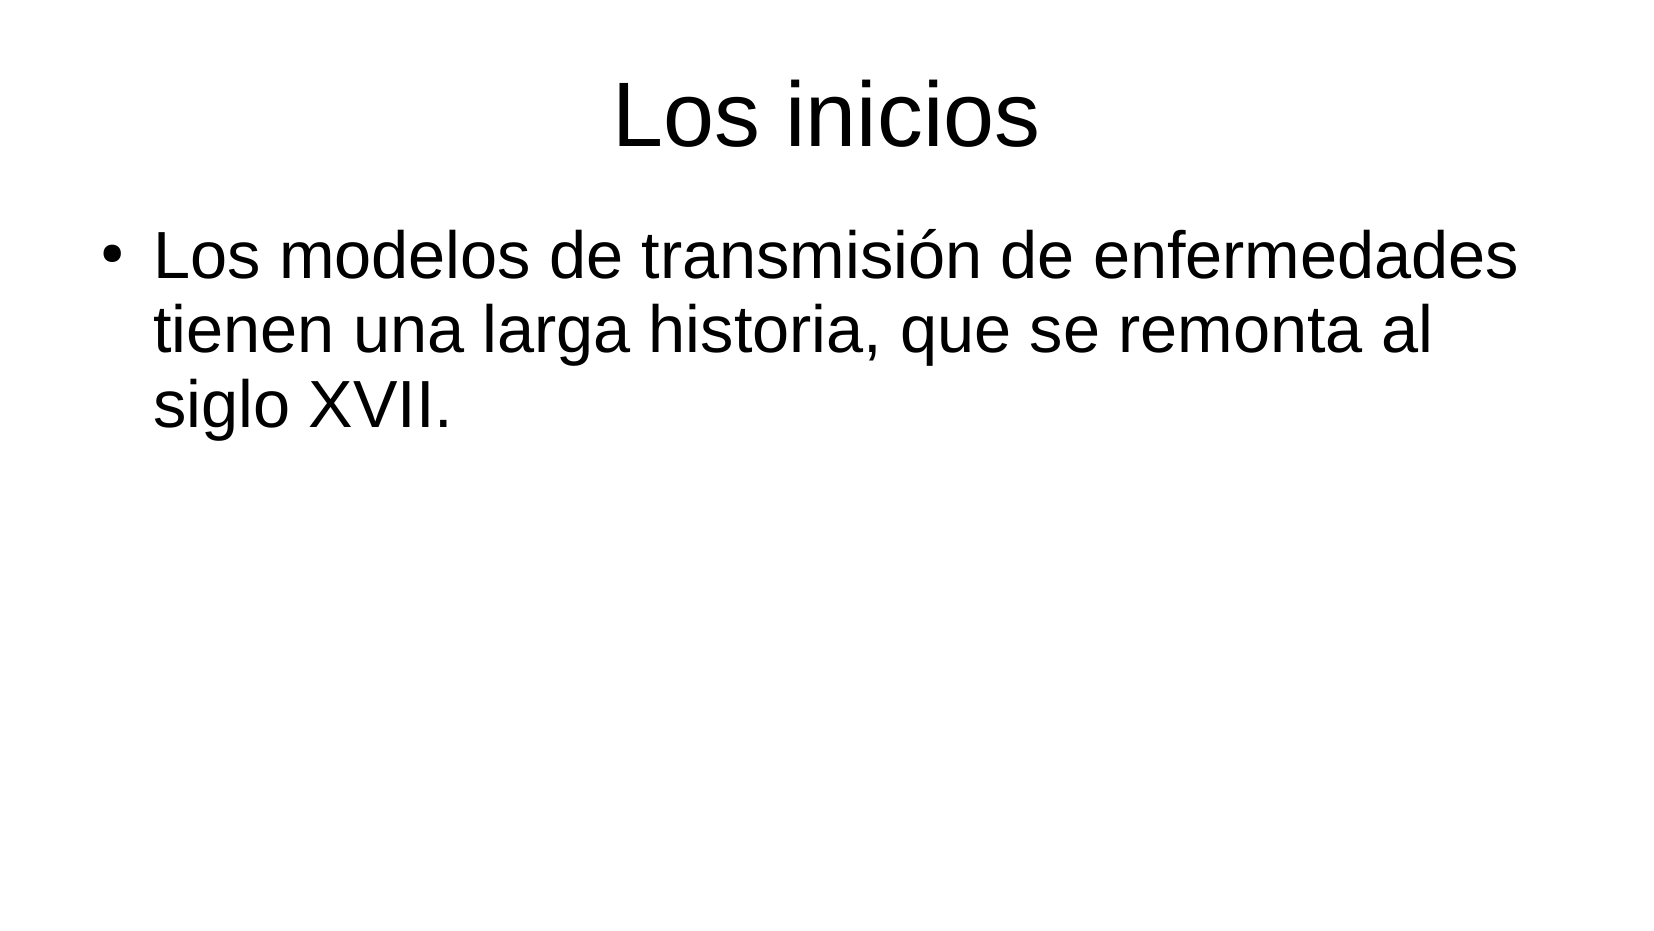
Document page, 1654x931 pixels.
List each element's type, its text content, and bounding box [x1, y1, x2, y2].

list Los modelos de transmisión de enfermedades tienen una larga historia, que se remonta al siglo XVII. [82, 217, 1571, 758]
title Los inicios [82, 37, 1571, 193]
